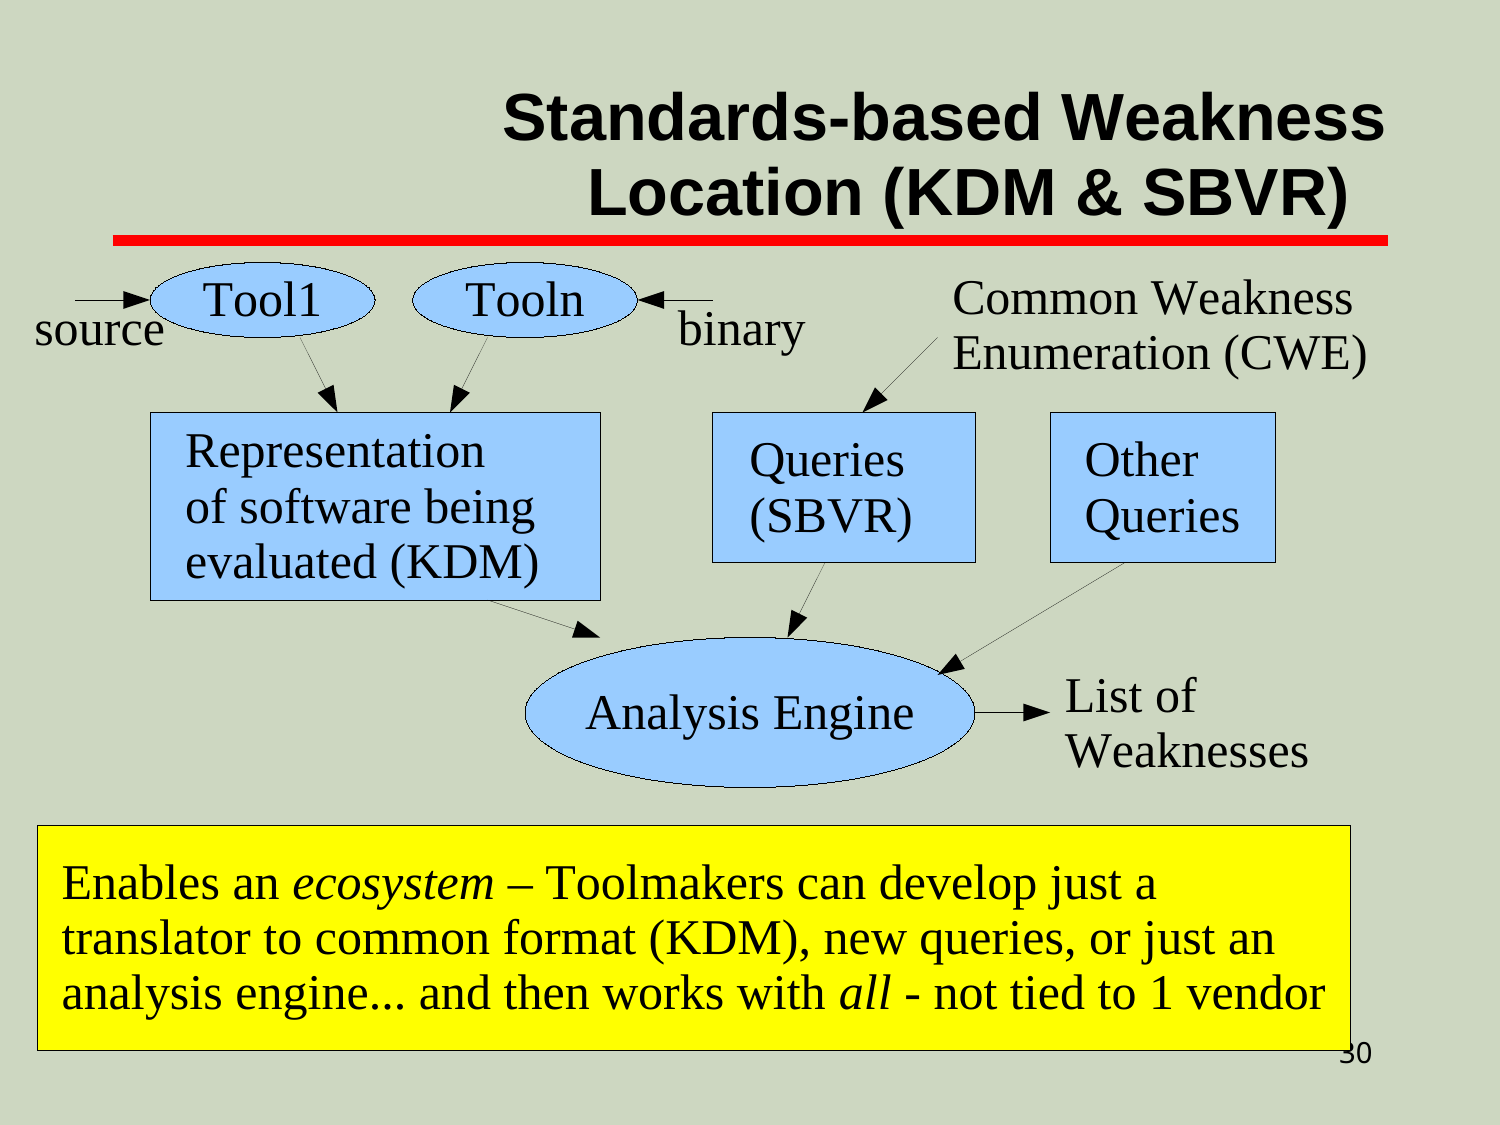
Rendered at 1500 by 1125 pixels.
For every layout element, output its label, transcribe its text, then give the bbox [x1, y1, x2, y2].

text_box Common Weakness Enumeration (CWE) [937, 262, 1395, 388]
title Standards-based Weakness Location (KDM & SBVR) [337, 79, 1388, 230]
text_box Tool1 [152, 262, 376, 338]
text_box List of Weaknesses [1050, 660, 1325, 786]
text_box Analysis Engine [525, 637, 975, 788]
text_box Representation of software being evaluated (KDM) [150, 412, 601, 601]
text_box source [19, 293, 180, 364]
text_box Other Queries [1050, 412, 1276, 563]
text_box Tooln [412, 262, 638, 338]
text_box binary [663, 293, 821, 364]
text_box Enables an ecosystem – Toolmakers can develop just a translator to common format (KDM), new queries, or just an analysis engine... and then works with all - not tied to 1 vendor [37, 825, 1351, 1051]
text_box Queries (SBVR) [712, 412, 976, 563]
